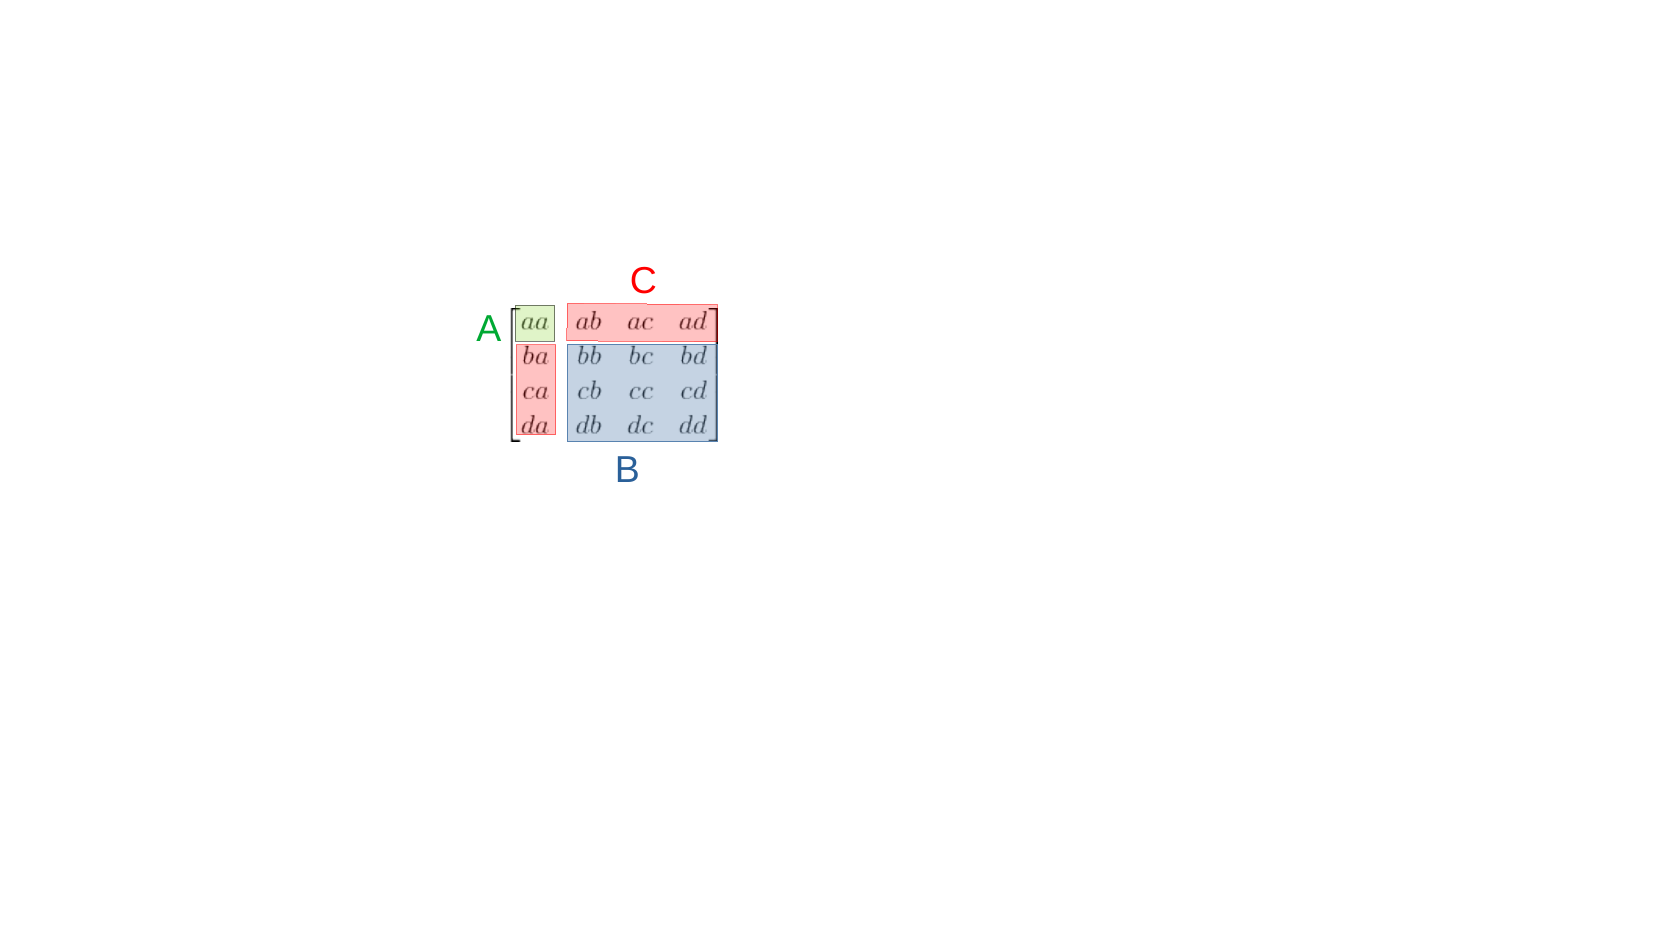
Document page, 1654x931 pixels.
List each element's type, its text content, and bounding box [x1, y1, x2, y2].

text_box [517, 305, 555, 342]
text_box [567, 344, 718, 442]
text_box A [461, 300, 517, 357]
text_box B [600, 441, 655, 499]
text_box [516, 344, 556, 435]
picture [510, 308, 718, 442]
text_box [566, 303, 718, 342]
text_box C [615, 252, 672, 309]
